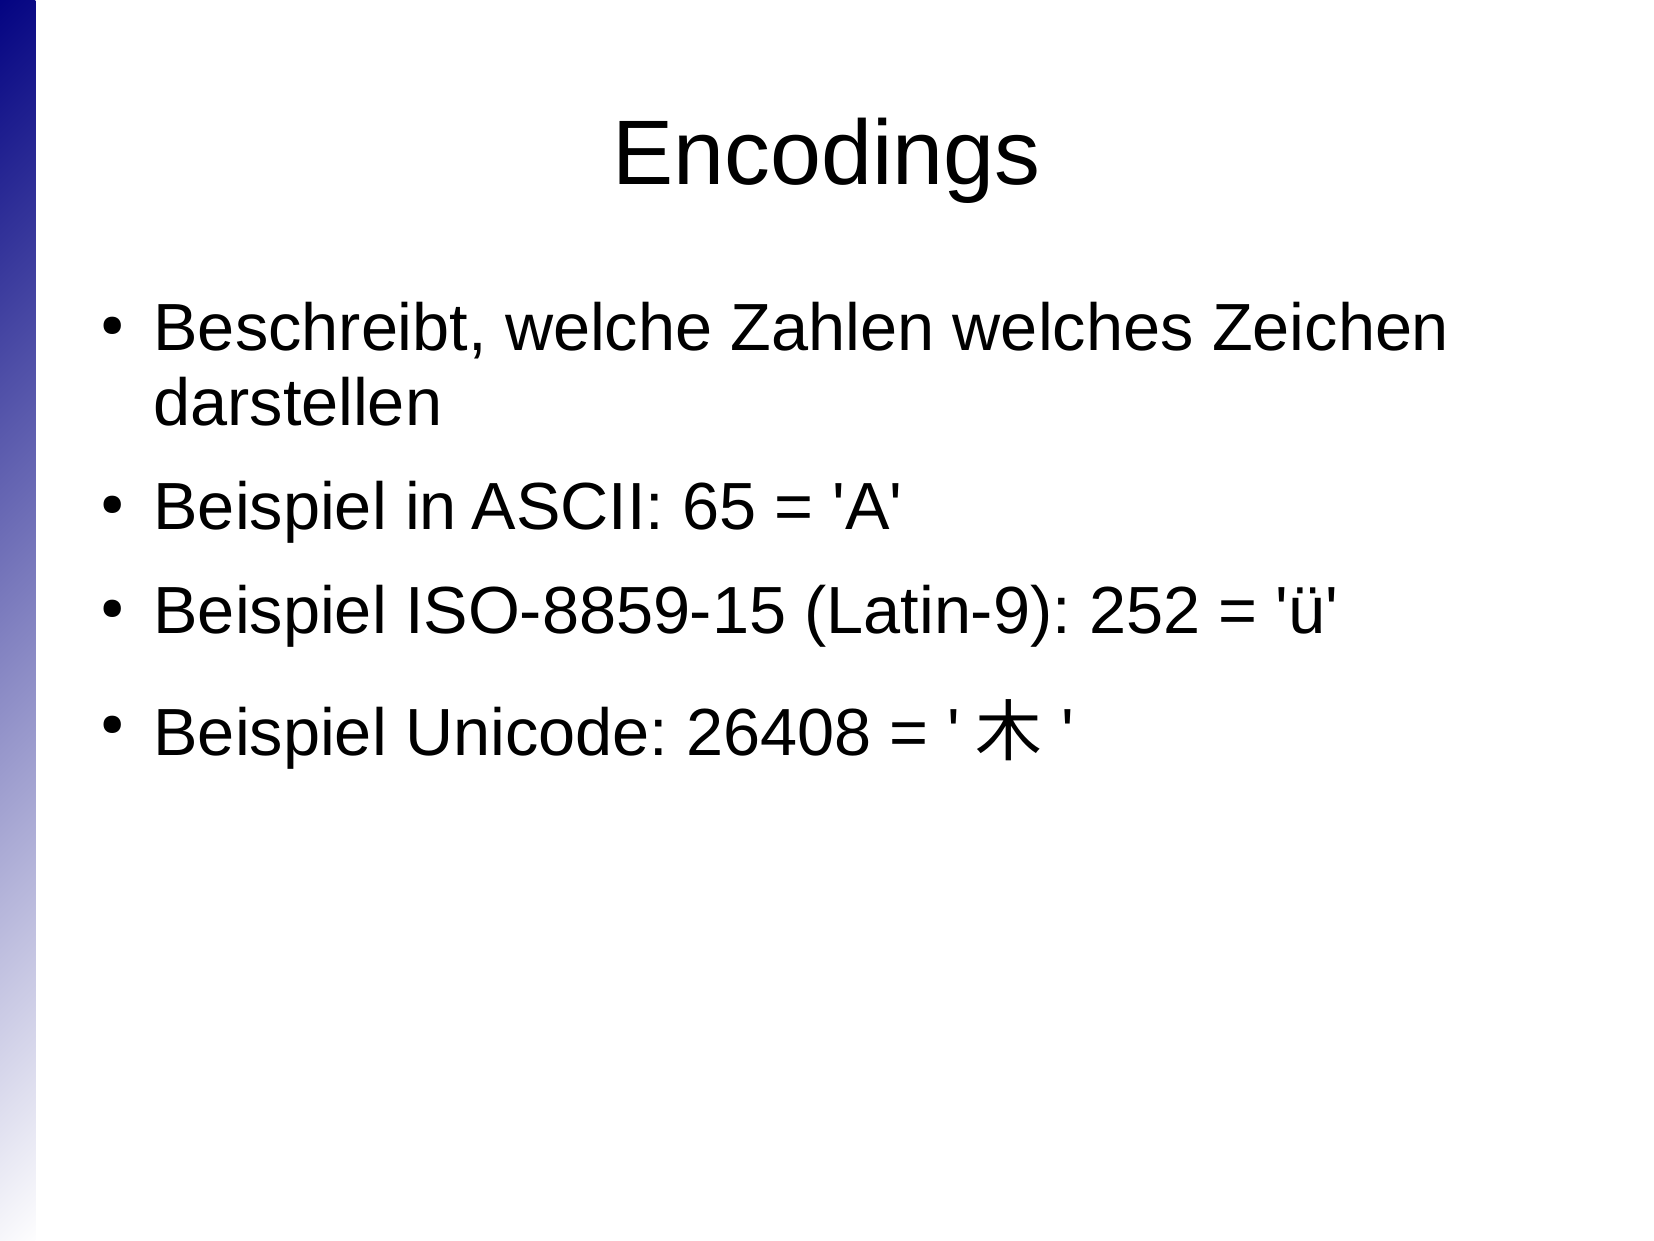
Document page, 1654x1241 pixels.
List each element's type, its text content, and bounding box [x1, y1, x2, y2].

title Encodings [82, 49, 1571, 257]
list Beschreibt, welche Zahlen welches Zeichen darstellen Beispiel in ASCII: 65 = 'A' Beispiel ISO-8859-15 (Latin-9): 252 = 'ü' Beispiel Unicode: 26408 = '木' [82, 290, 1571, 1109]
